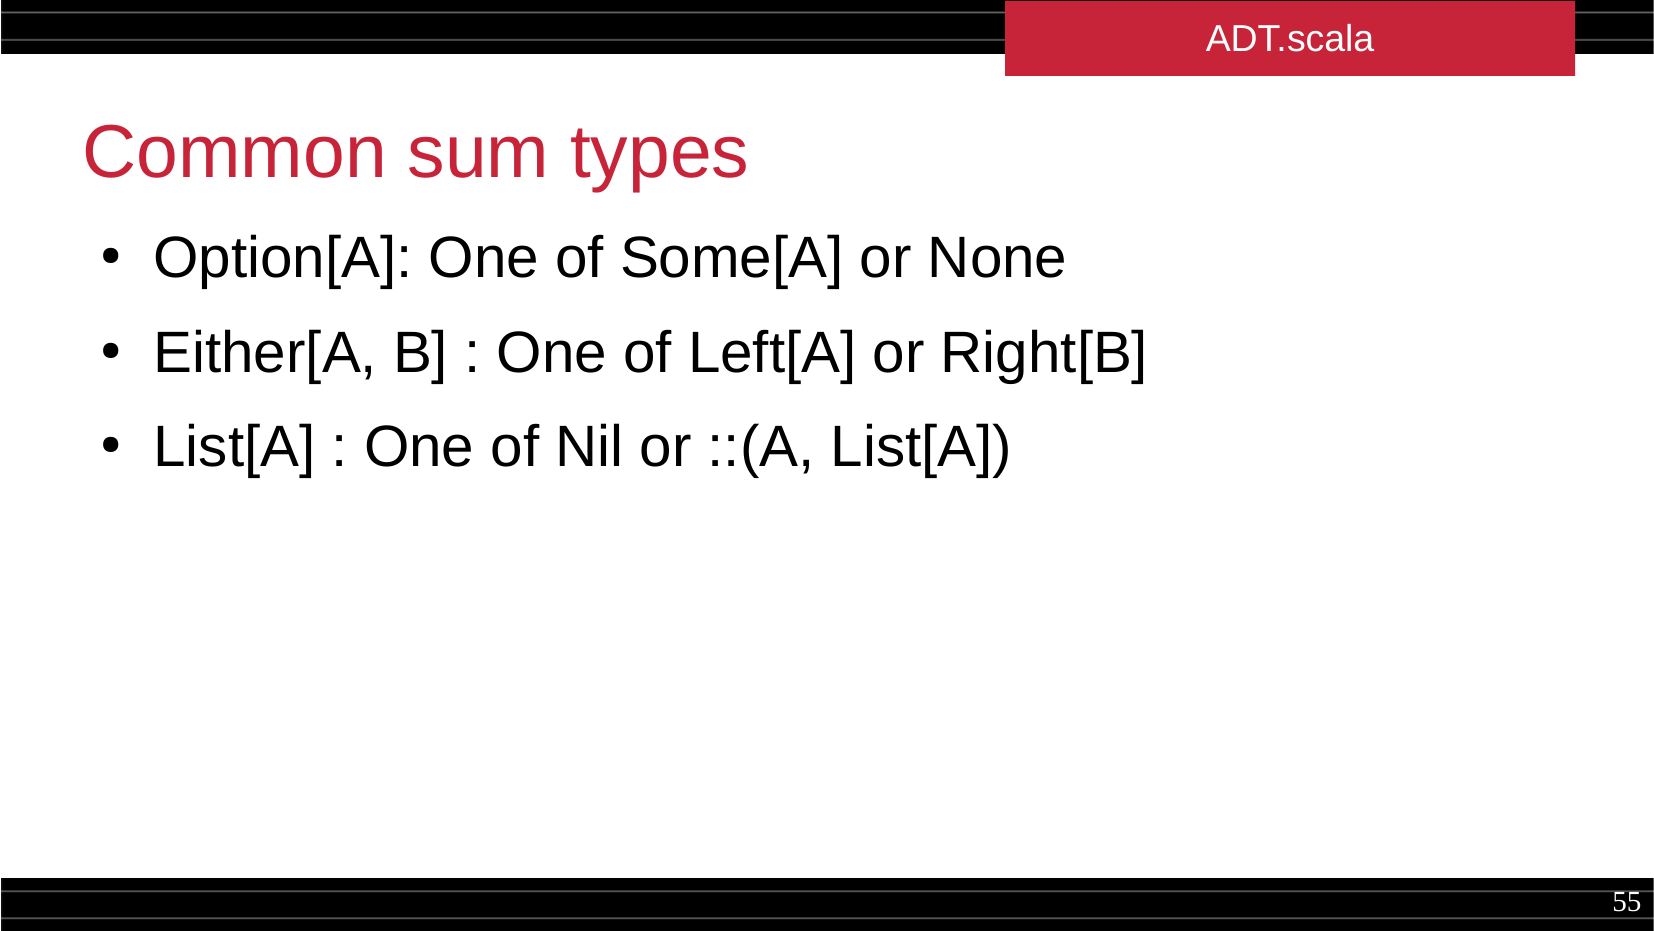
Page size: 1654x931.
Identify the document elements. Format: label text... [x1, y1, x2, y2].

title Common sum types [82, 92, 1571, 211]
picture [1, 878, 1654, 931]
picture [1, 0, 1005, 54]
picture [1576, 0, 1654, 54]
list Option[A]: One of Some[A] or None Either[A, B] : One of Left[A] or Right[B] List[A] : One of Nil or ::(A, List[A]) [82, 225, 1571, 856]
text_box ADT.scala [1005, 0, 1576, 76]
